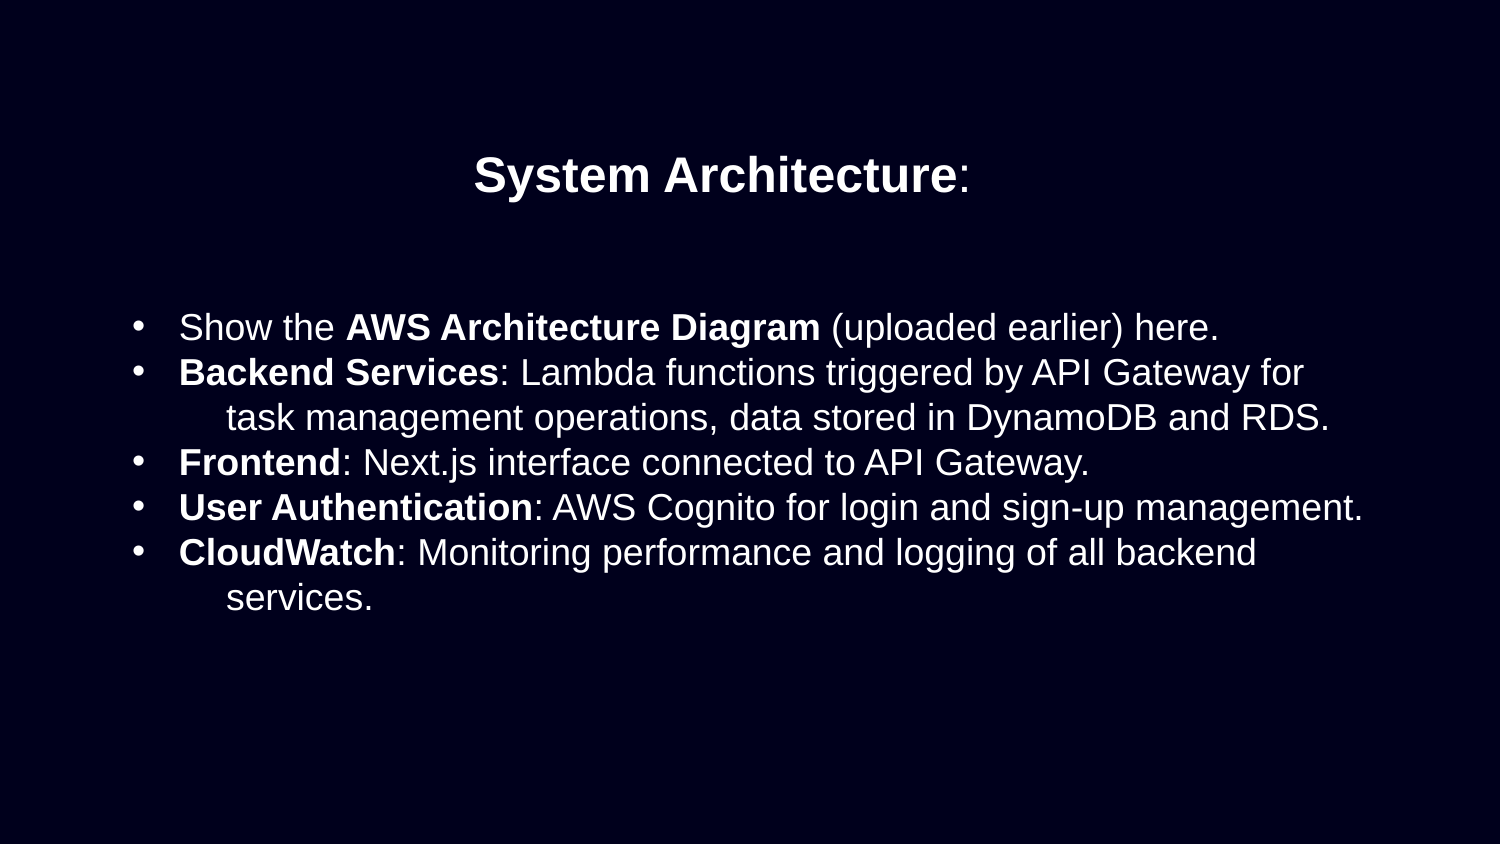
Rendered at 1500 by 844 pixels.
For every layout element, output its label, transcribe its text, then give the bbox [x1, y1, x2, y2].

text_box Show the AWS Architecture Diagram (uploaded earlier) here. Backend Services: Lambda functions triggered by API Gateway for task management operations, data stored in DynamoDB and RDS. Frontend: Next.js interface connected to API Gateway. User Authentication: AWS Cognito for login and sign-up management. CloudWatch: Monitoring performance and logging of all backend services. [117, 250, 1383, 675]
text_box System Architecture: [458, 135, 989, 212]
